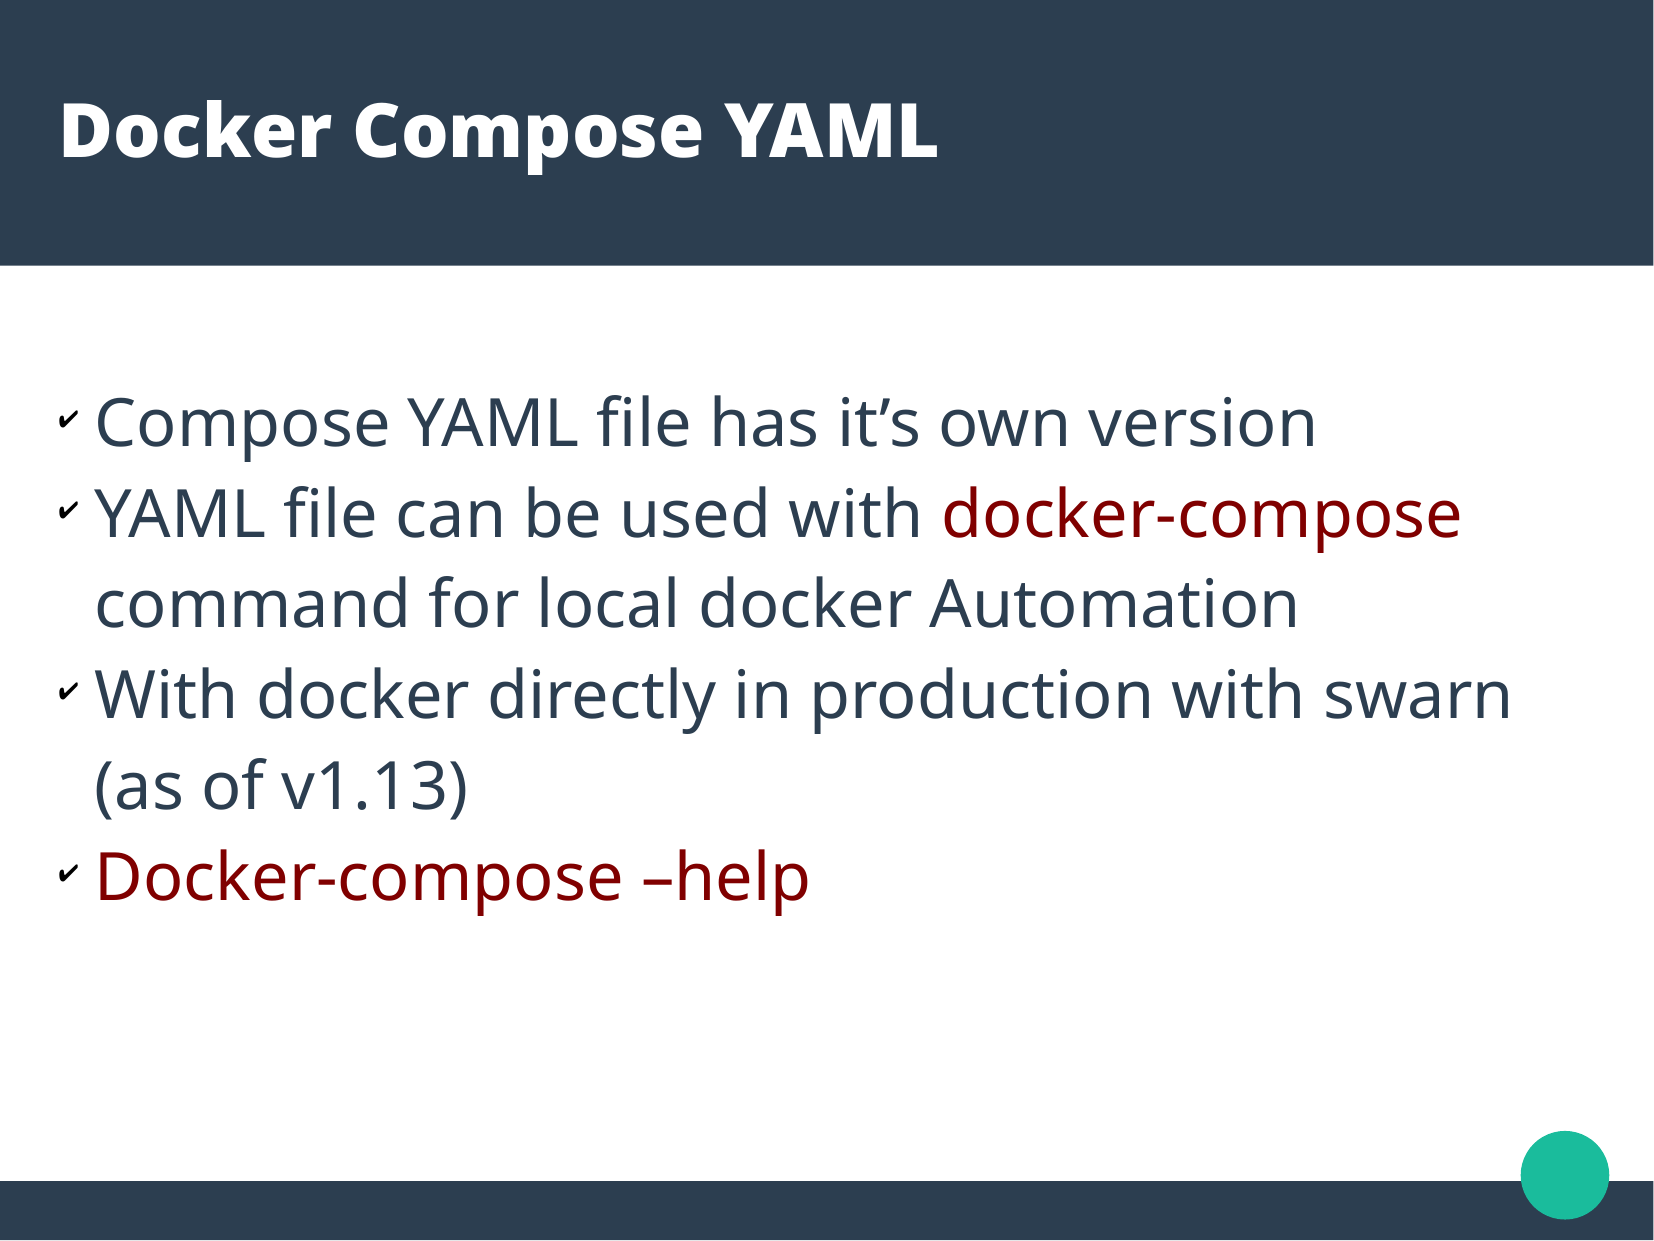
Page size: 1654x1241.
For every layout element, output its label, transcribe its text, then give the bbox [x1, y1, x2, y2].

title Docker Compose YAML [59, 40, 1595, 216]
subtitle Compose YAML file has it’s own version YAML file can be used with docker-compose command for local docker Automation With docker directly in production with swarn (as of v1.13) Docker-compose –help [59, 291, 1595, 1186]
